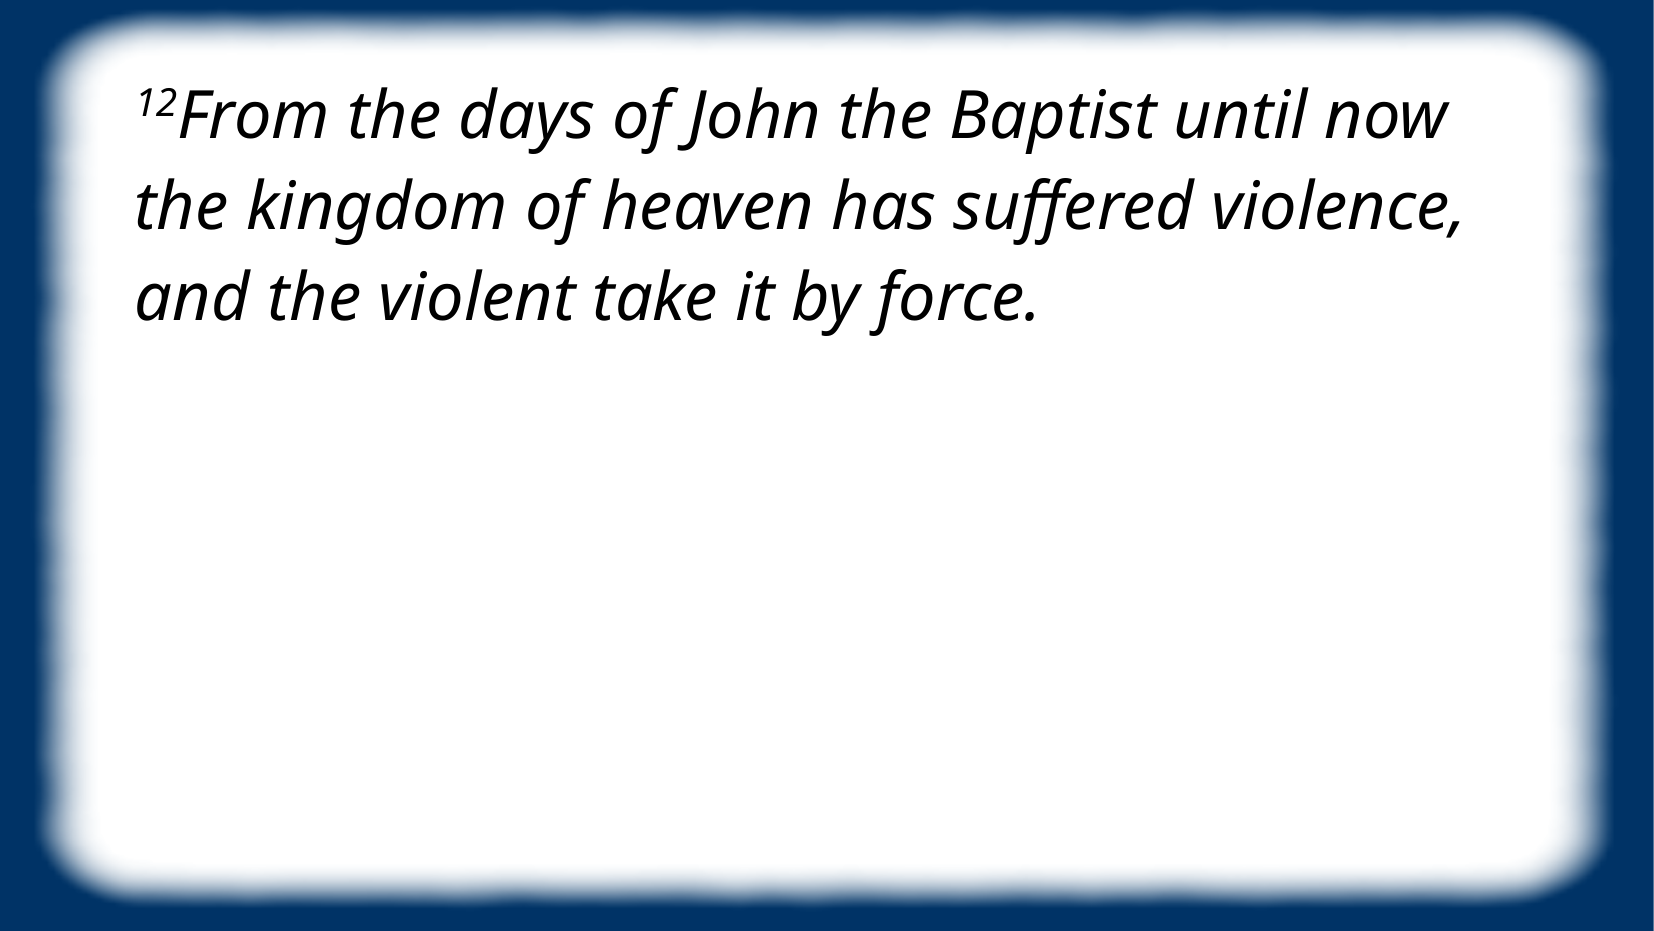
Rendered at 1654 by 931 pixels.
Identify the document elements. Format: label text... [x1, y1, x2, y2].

picture [0, 0, 1654, 931]
text_box 12From the days of John the Baptist until now the kingdom of heaven has suffered violence, and the violent take it by force. [120, 60, 1561, 346]
